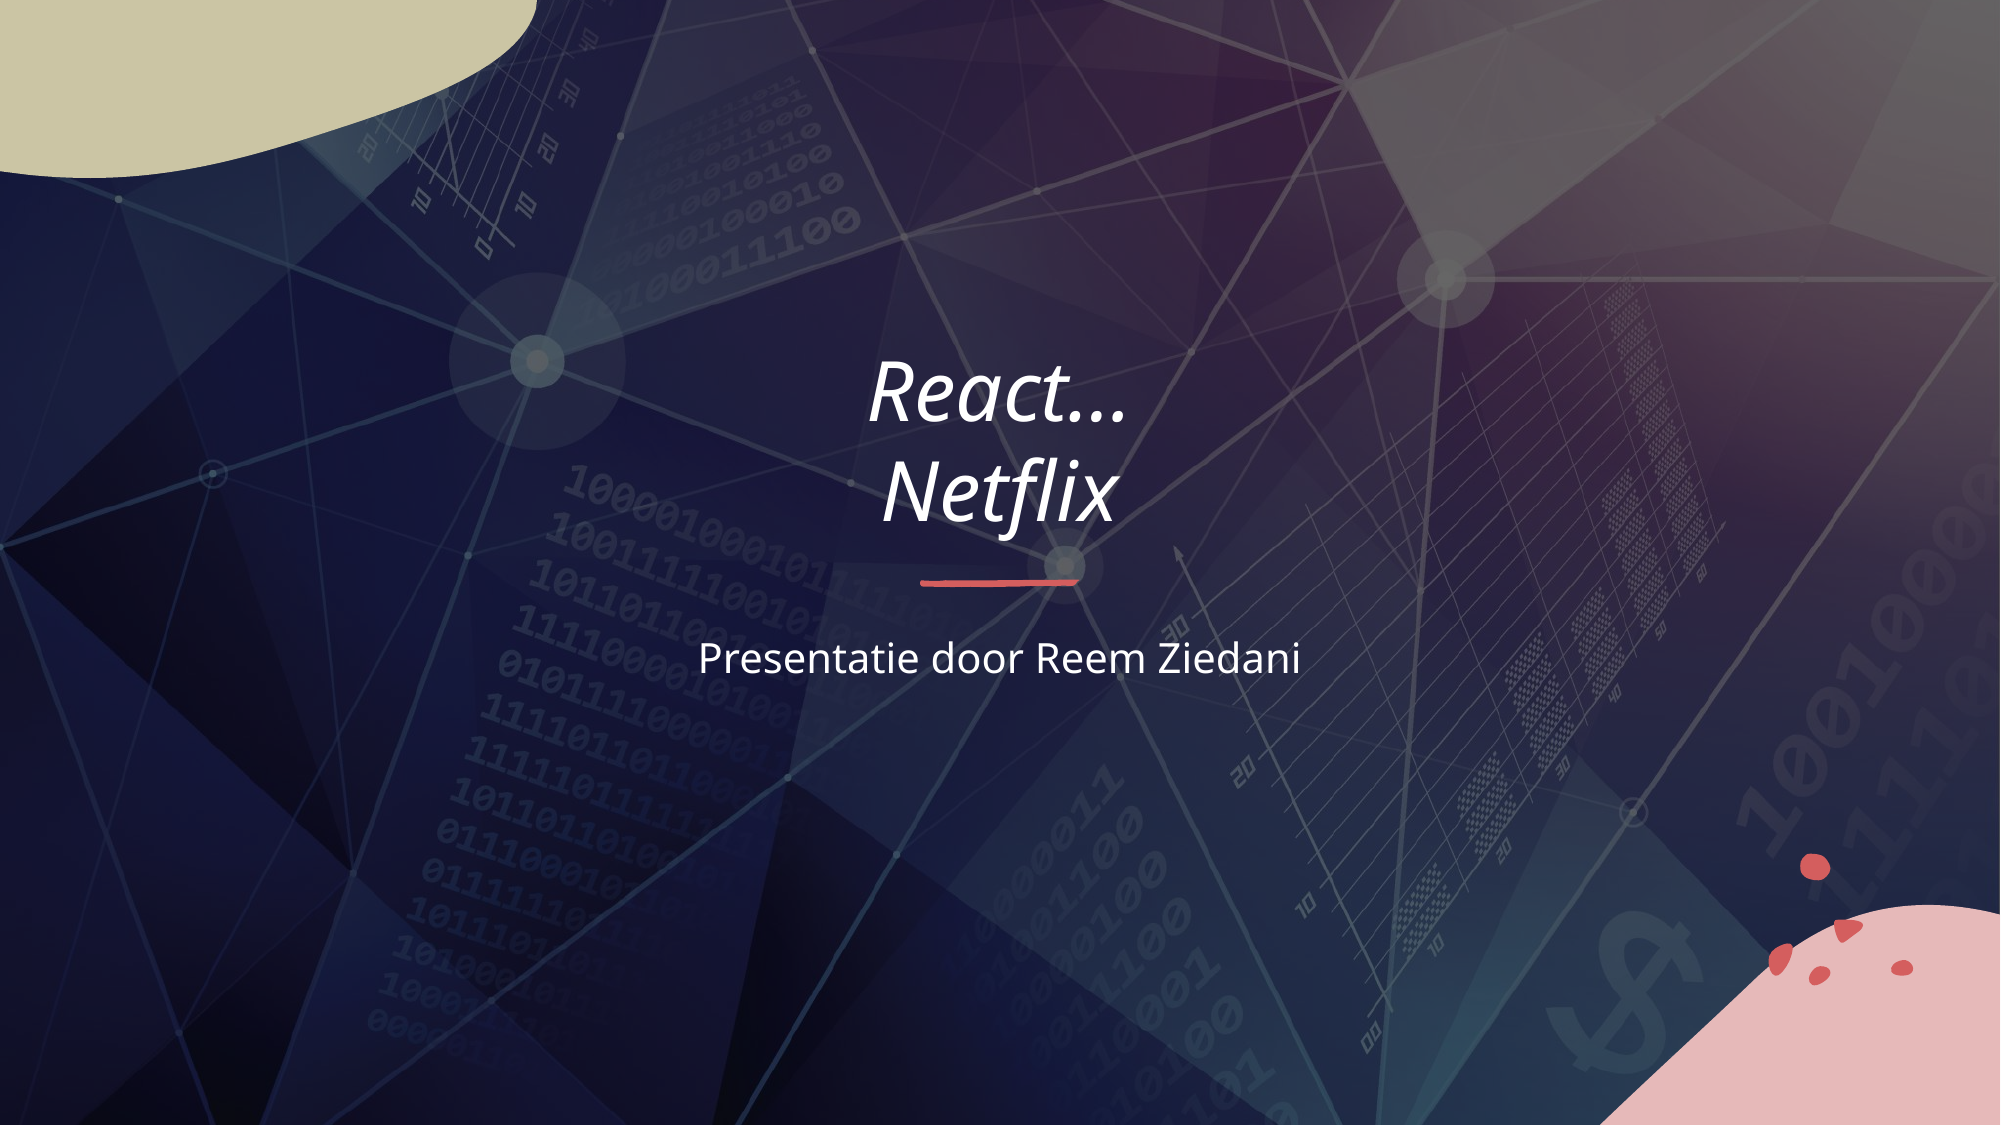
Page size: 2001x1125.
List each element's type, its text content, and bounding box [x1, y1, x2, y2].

title React… Netflix [254, 187, 1746, 546]
text_box [1800, 853, 1831, 881]
text_box [920, 579, 1080, 588]
subtitle Presentatie door Reem Ziedani [491, 619, 1508, 888]
picture [0, 0, 2000, 1125]
text_box [1599, 904, 2000, 1125]
text_box [0, 0, 537, 179]
